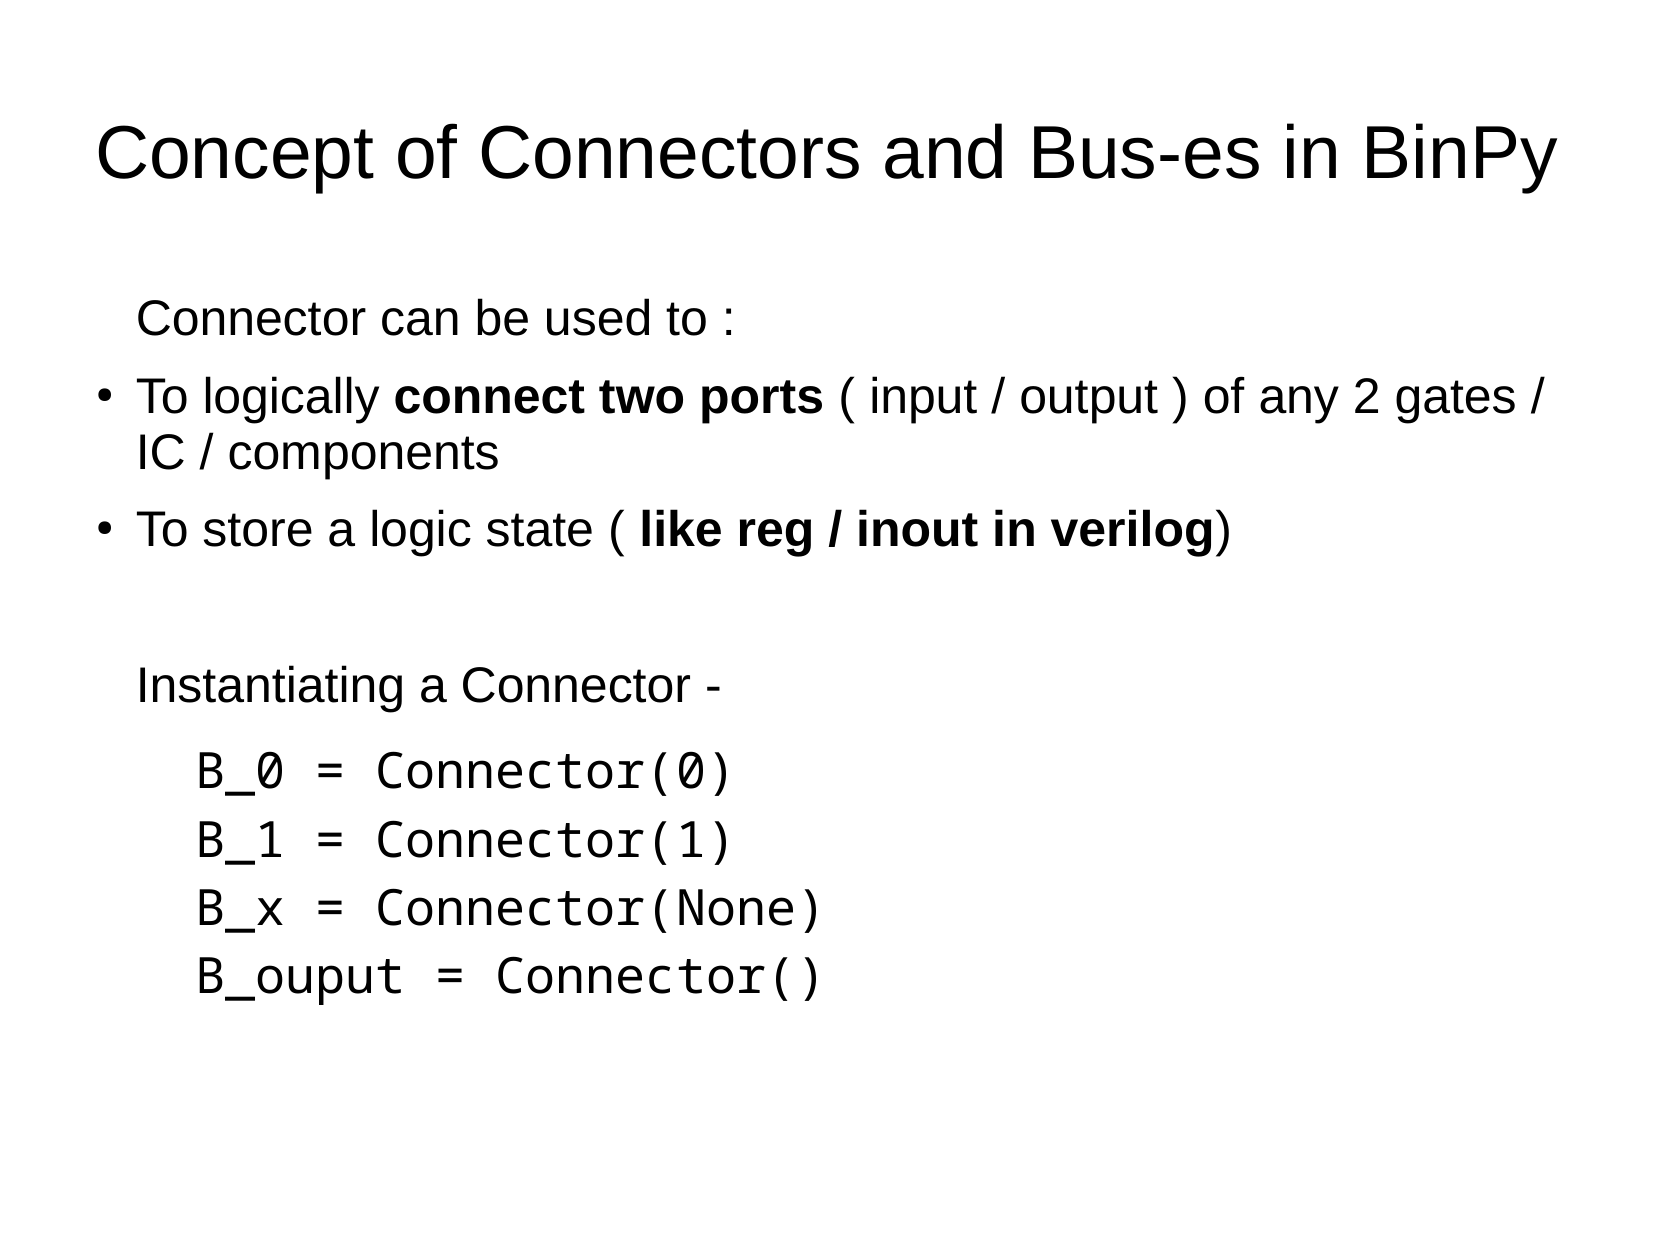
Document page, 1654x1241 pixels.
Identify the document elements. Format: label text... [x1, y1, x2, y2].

list Connector can be used to : To logically connect two ports ( input / output ) of any 2 gates / IC / components To store a logic state ( like reg / inout in verilog) Instantiating a Connector - B_0 = Connector(0) B_1 = Connector(1) B_x = Connector(None) B_ouput = Connector() [82, 290, 1571, 1010]
title Concept of Connectors and Bus-es in BinPy [82, 49, 1571, 257]
